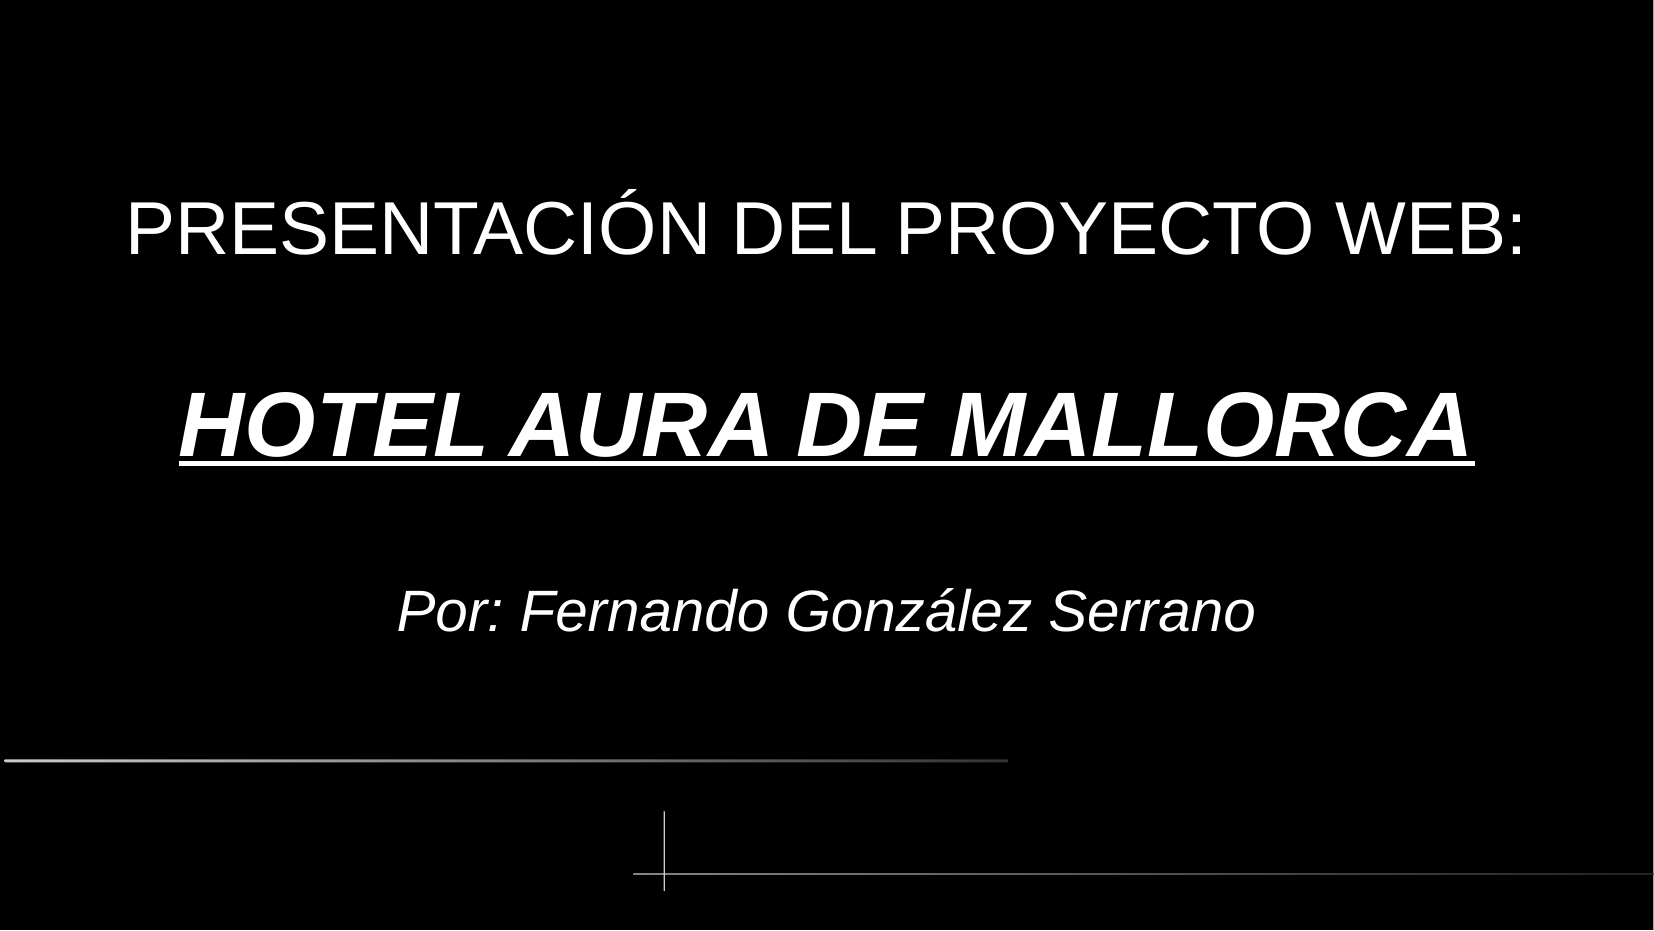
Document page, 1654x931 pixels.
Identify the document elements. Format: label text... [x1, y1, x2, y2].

title PRESENTACIÓN DEL PROYECTO WEB: HOTEL AURA DE MALLORCA Por: Fernando González Serrano [88, 186, 1565, 644]
